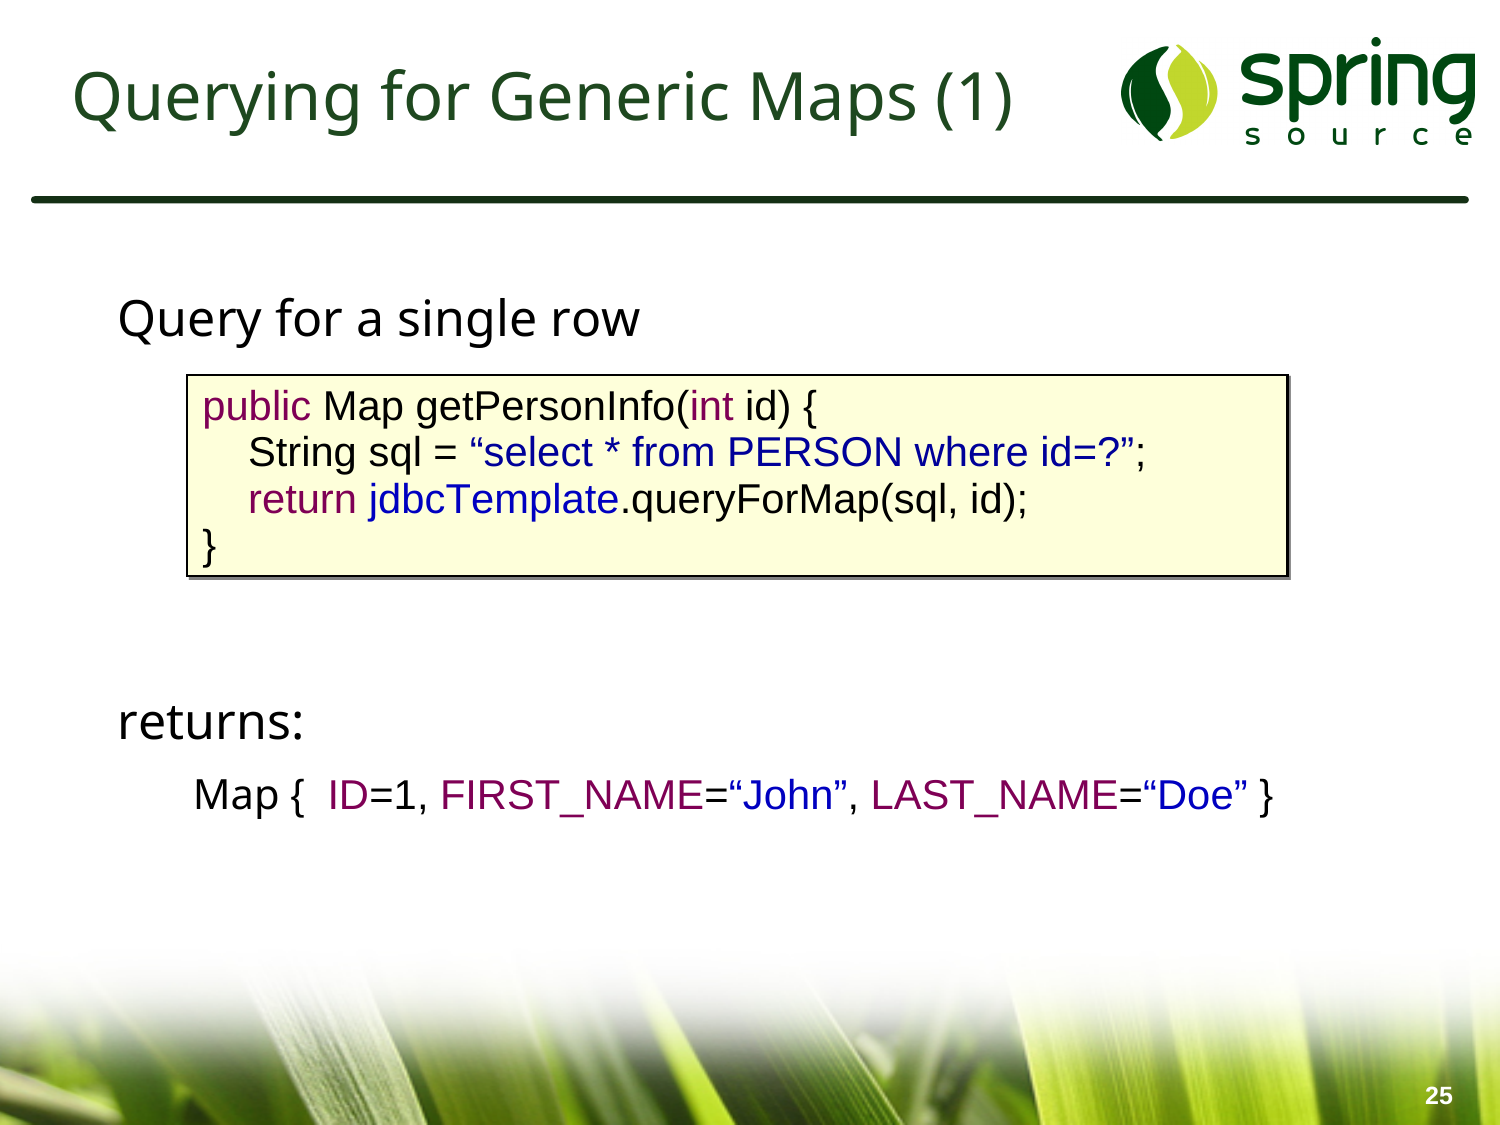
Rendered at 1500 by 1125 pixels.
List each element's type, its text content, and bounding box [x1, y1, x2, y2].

title Querying for Generic Maps (1) [56, 5, 1089, 184]
picture [1121, 37, 1475, 145]
text_box public Map getPersonInfo(int id) { String sql = “select * from PERSON where id=?”; return jdbcTemplate.queryForMap(sql, id); } [187, 374, 1288, 577]
list Query for a single row returns: Map { ID=1, FIRST_NAME=“John”, LAST_NAME=“Doe” } [103, 275, 1394, 938]
picture [0, 944, 1500, 1125]
